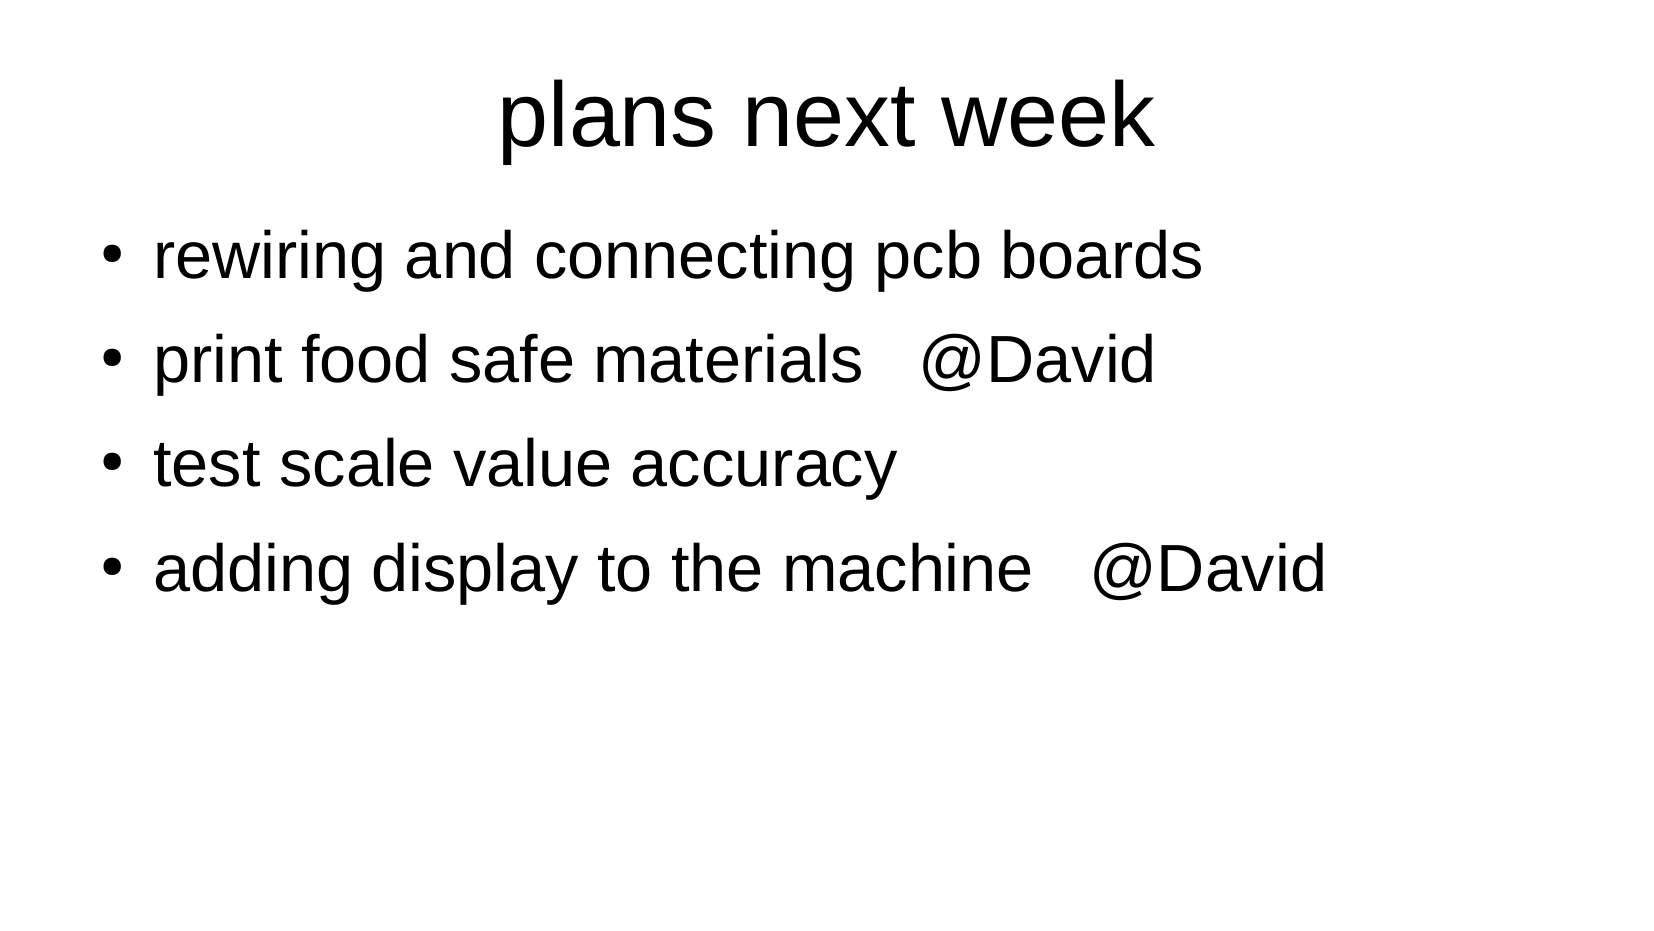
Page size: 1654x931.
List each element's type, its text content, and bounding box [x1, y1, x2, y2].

list rewiring and connecting pcb boards print food safe materials @David test scale value accuracy adding display to the machine @David [82, 217, 1571, 758]
title plans next week [82, 37, 1571, 193]
